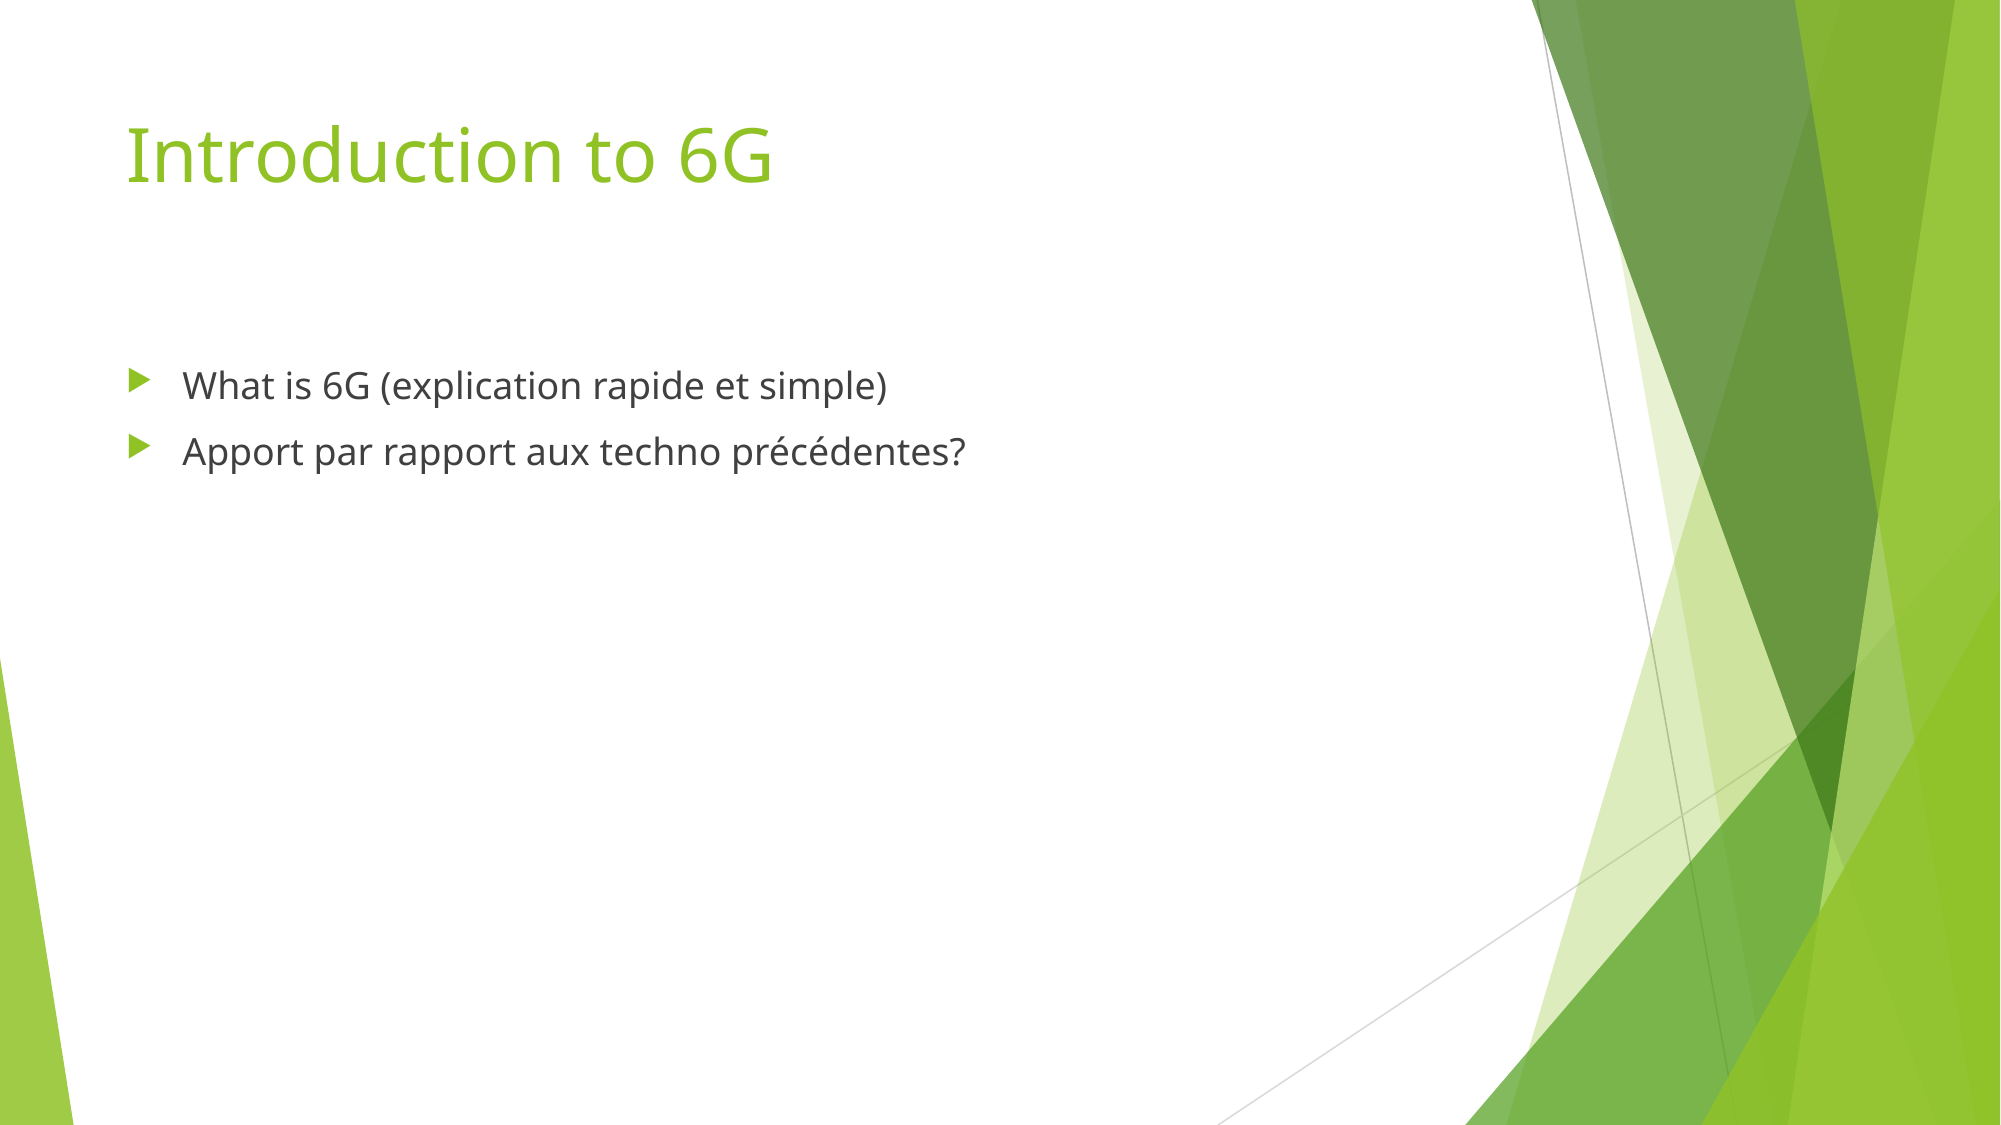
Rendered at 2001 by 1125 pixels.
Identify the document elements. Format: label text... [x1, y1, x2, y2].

list What is 6G (explication rapide et simple) Apport par rapport aux techno précédentes? [111, 354, 1522, 992]
title Introduction to 6G [111, 99, 1522, 317]
